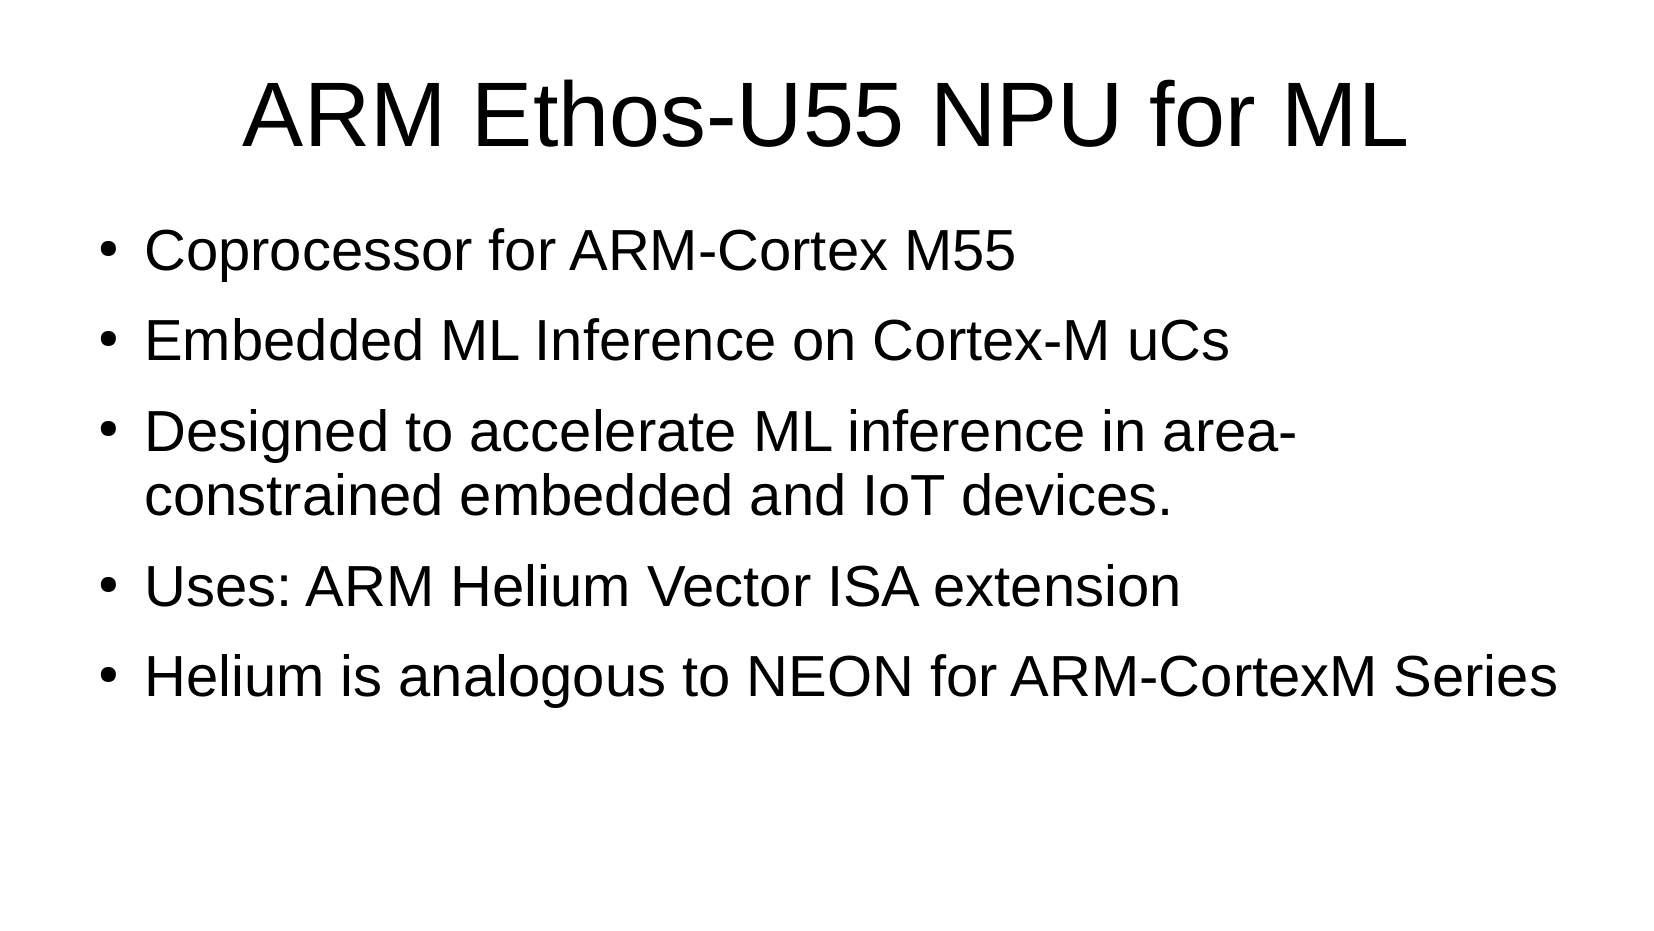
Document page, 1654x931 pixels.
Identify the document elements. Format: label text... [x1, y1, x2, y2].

list Coprocessor for ARM-Cortex M55 Embedded ML Inference on Cortex-M uCs Designed to accelerate ML inference in area-constrained embedded and IoT devices. Uses: ARM Helium Vector ISA extension Helium is analogous to NEON for ARM-CortexM Series [82, 217, 1571, 758]
title ARM Ethos-U55 NPU for ML [82, 37, 1571, 193]
